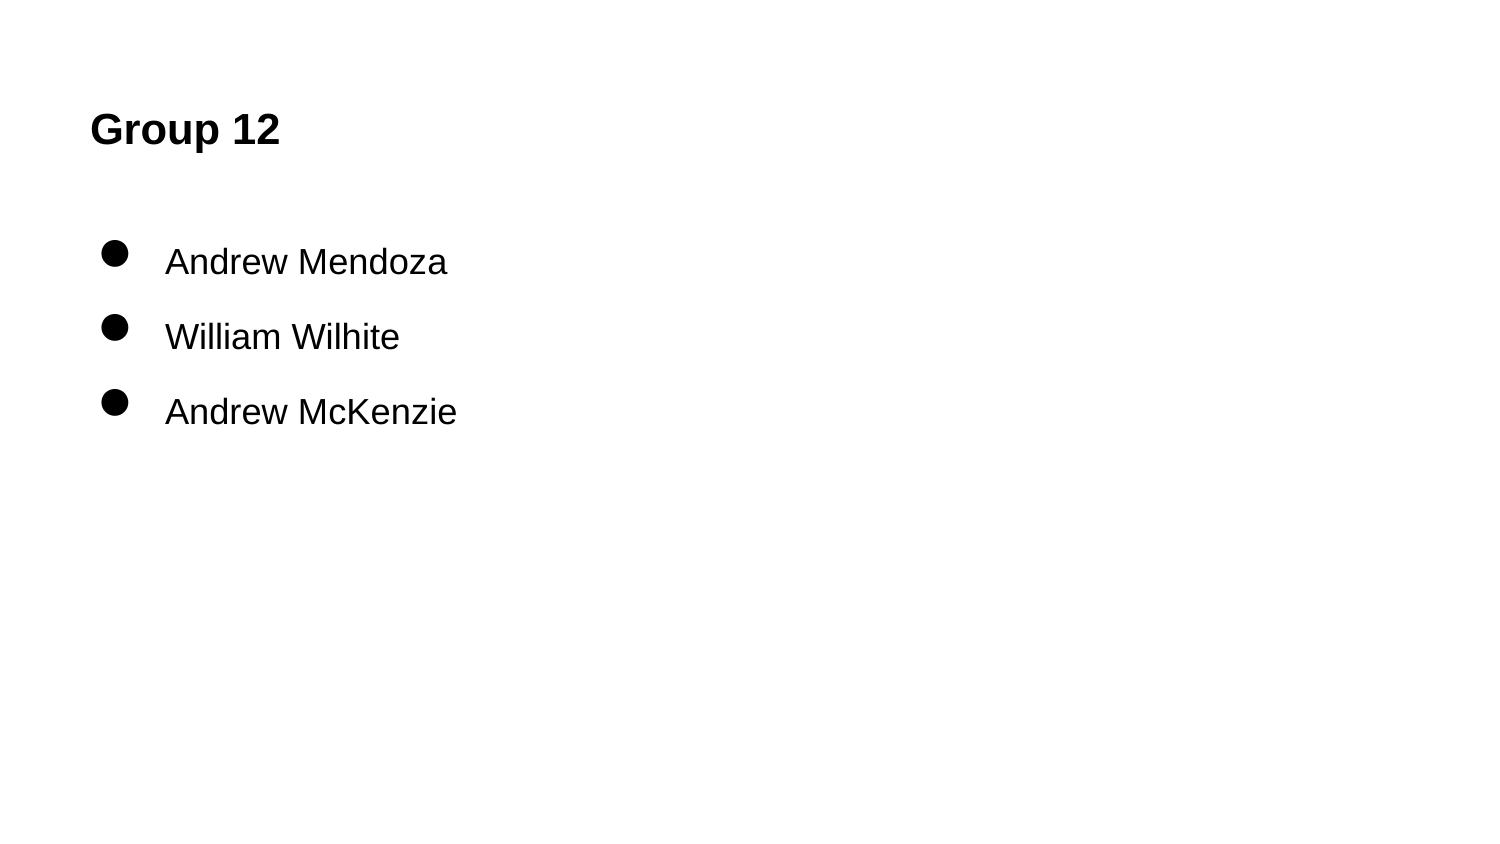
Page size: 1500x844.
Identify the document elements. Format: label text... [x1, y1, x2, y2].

title Group 12 [75, 33, 1425, 175]
list Andrew Mendoza William Wilhite Andrew McKenzie [75, 196, 1425, 808]
